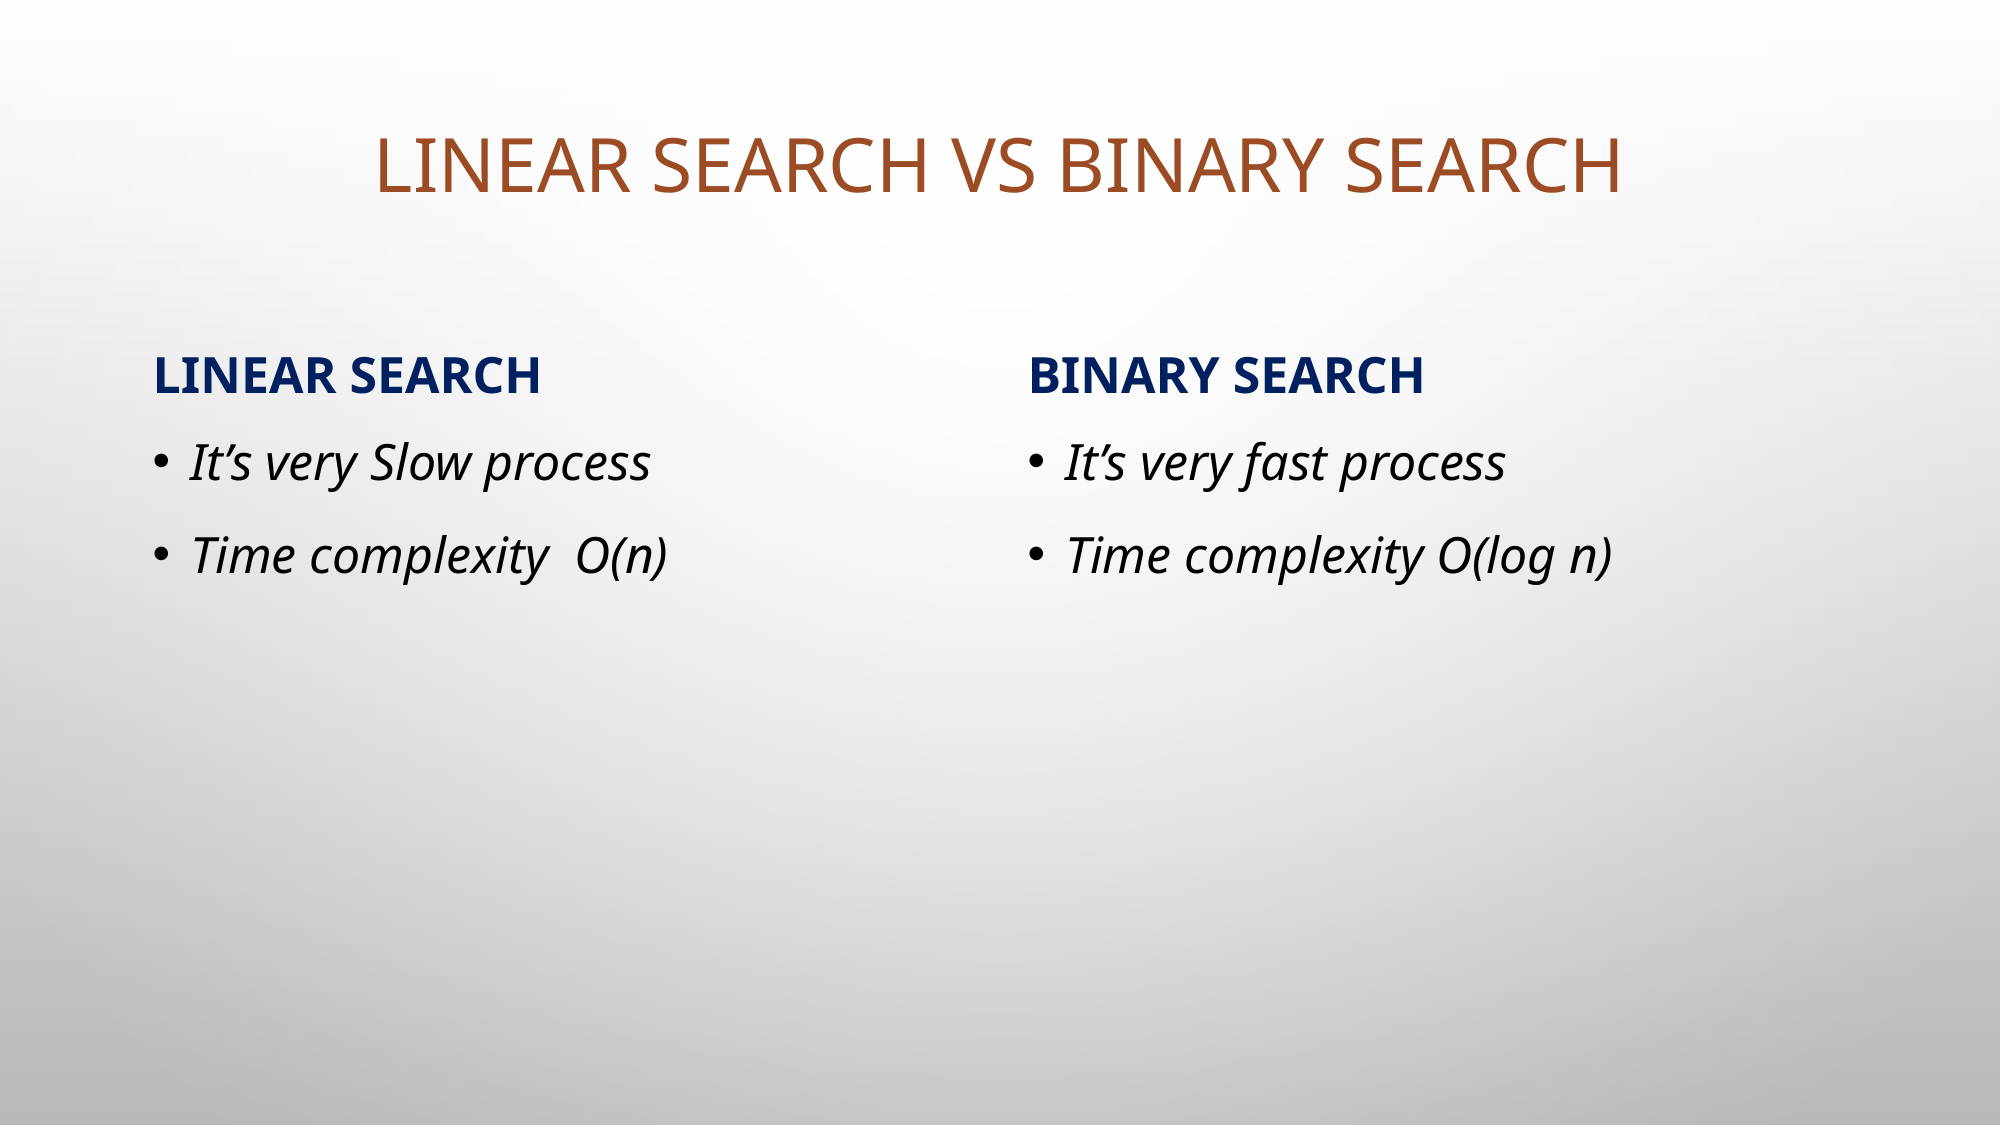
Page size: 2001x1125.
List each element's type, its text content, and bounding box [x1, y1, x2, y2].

list It’s very fast process Time complexity O(log n) [1012, 410, 1863, 1016]
list Linear Search [137, 278, 984, 410]
title Linear Search Vs binary search [137, 59, 1863, 278]
list It’s very Slow process Time complexity O(n) [137, 410, 984, 1016]
list Binary Search [1012, 278, 1863, 410]
